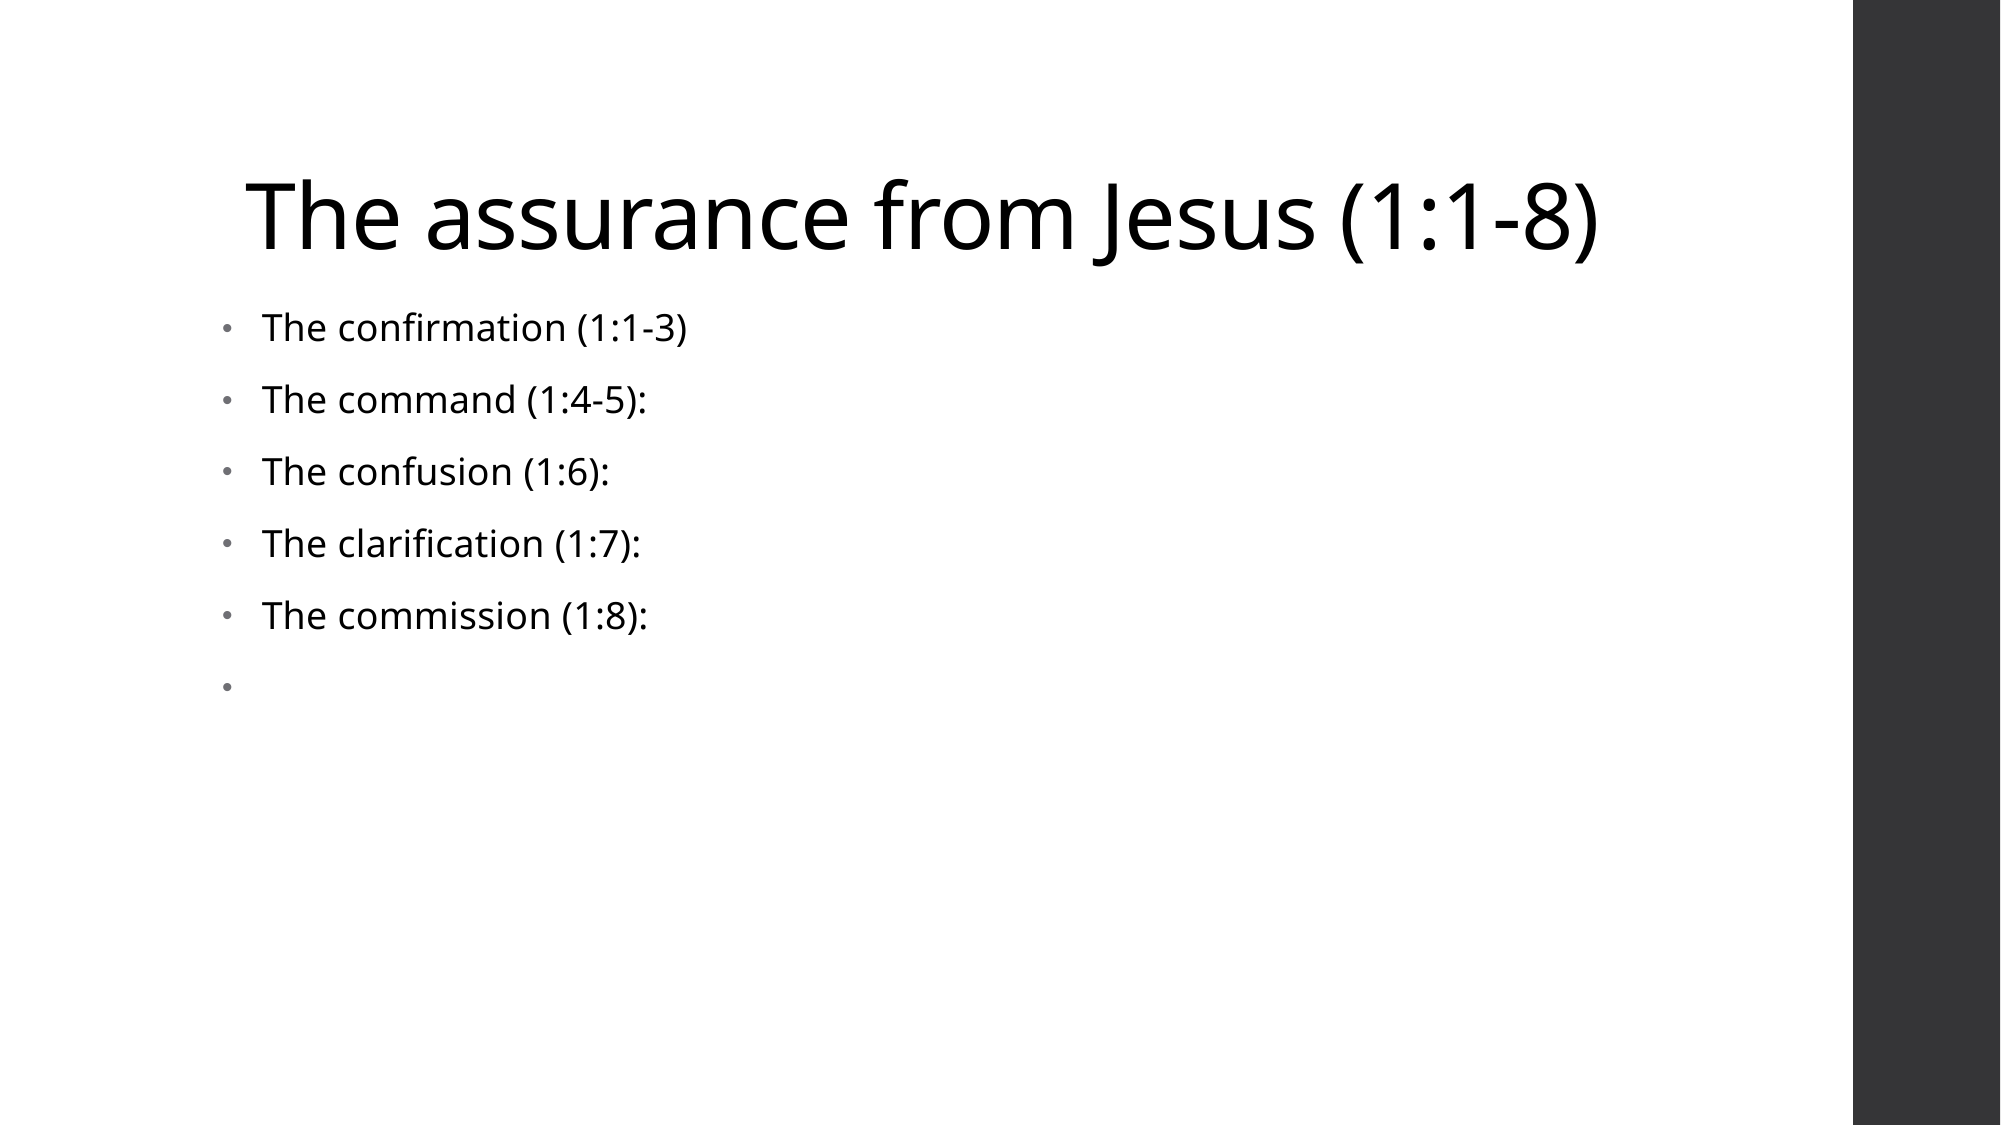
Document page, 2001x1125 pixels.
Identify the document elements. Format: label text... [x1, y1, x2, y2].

list The confirmation (1:1-3) The command (1:4-5): The confusion (1:6): The clarification (1:7): The commission (1:8): [206, 299, 1617, 1014]
title The assurance from Jesus (1:1-8) [206, 60, 1797, 278]
